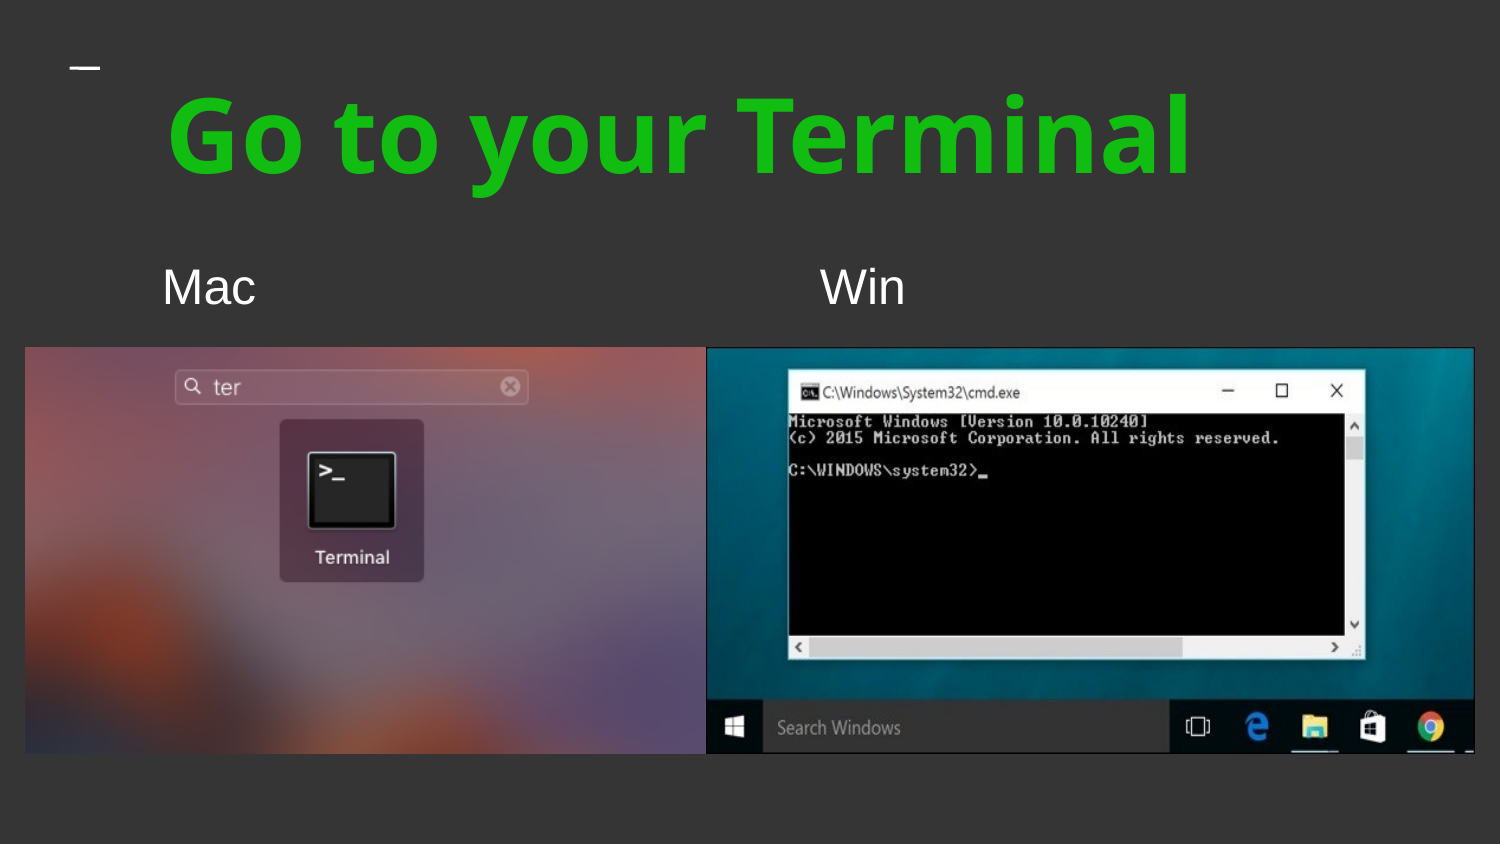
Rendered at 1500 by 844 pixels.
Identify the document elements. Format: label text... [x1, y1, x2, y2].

picture [25, 347, 1475, 754]
title Go to your Terminal [150, 54, 1300, 227]
text_box Mac [146, 239, 379, 335]
text_box Win [804, 239, 1037, 335]
